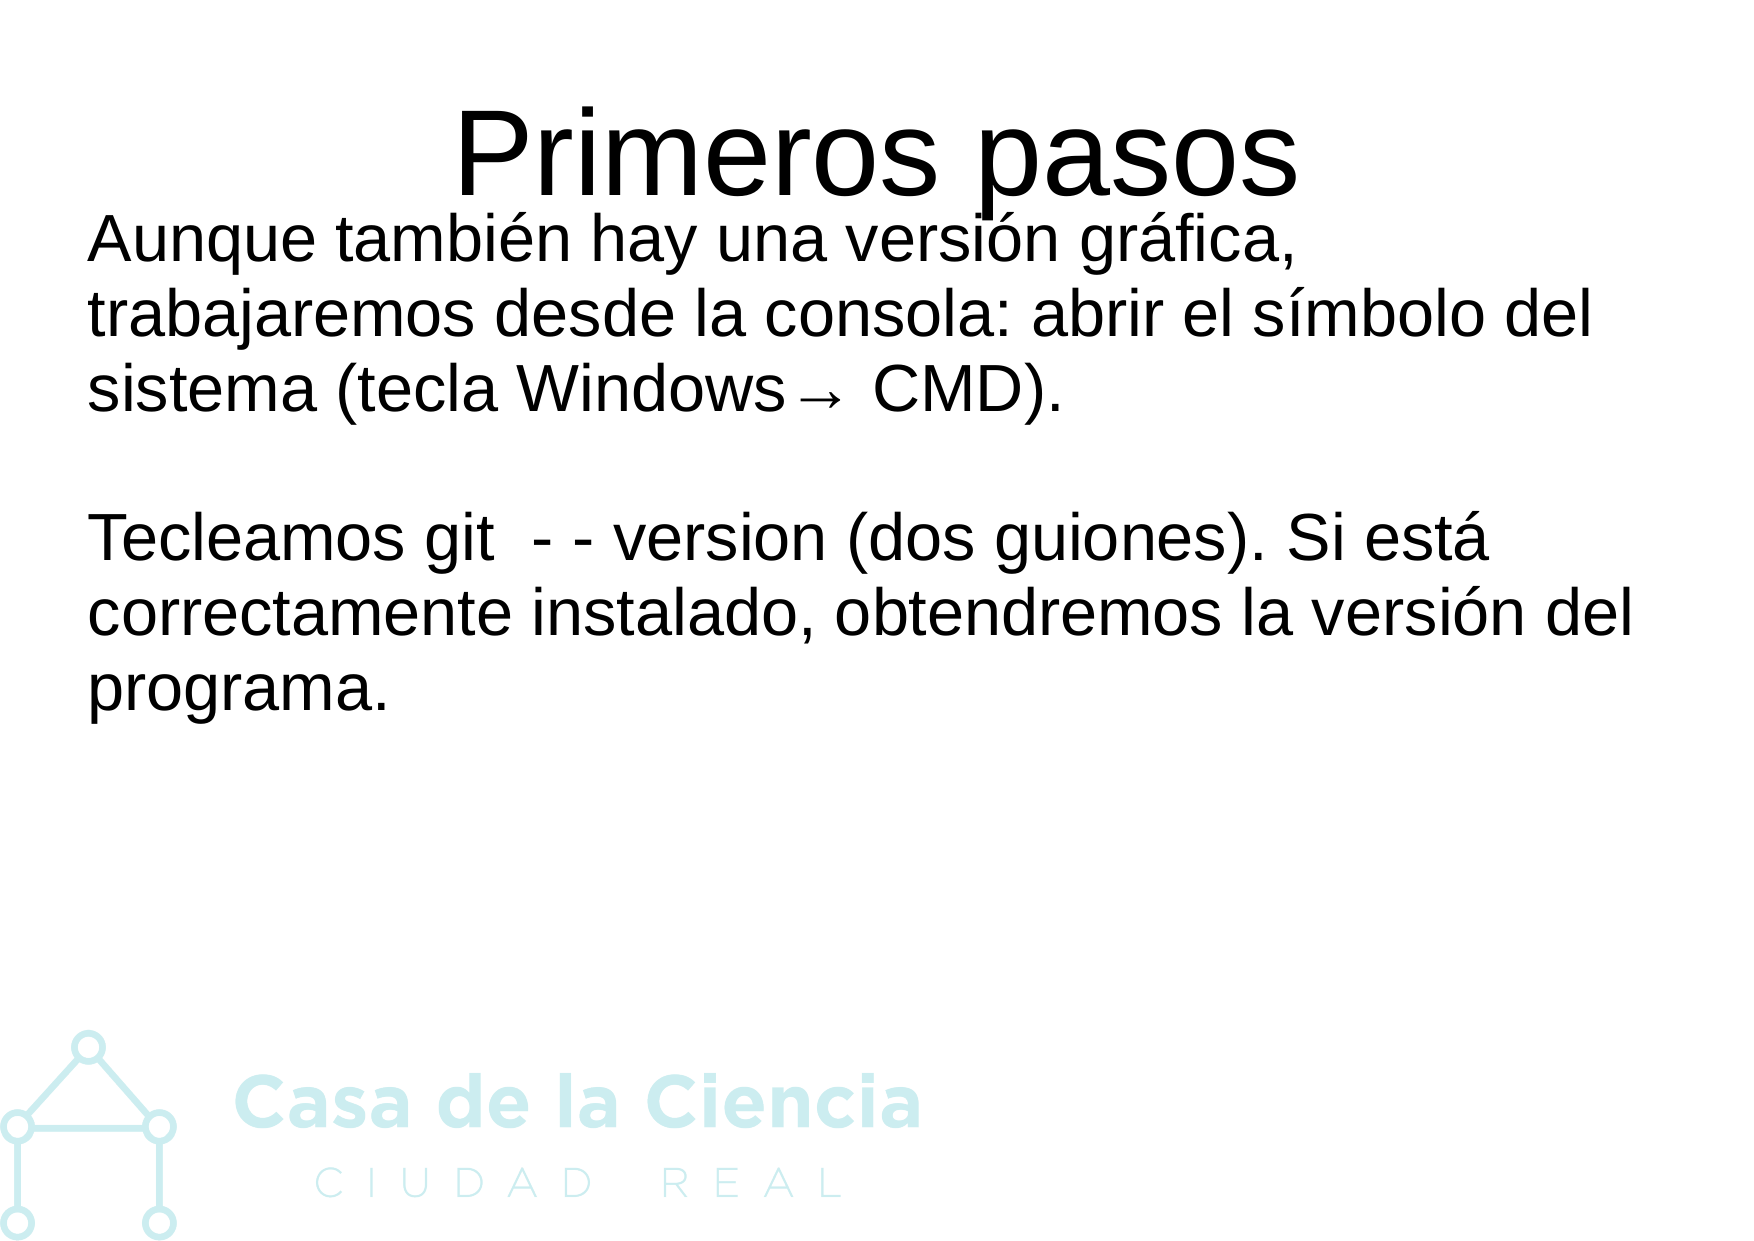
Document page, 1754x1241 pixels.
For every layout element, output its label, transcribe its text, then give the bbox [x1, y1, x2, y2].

title Primeros pasos [87, 49, 1667, 201]
subtitle Aunque también hay una versión gráfica, trabajaremos desde la consola: abrir el símbolo del sistema (tecla Windows→ CMD). Tecleamos git - - version (dos guiones). Si está correctamente instalado, obtendremos la versión del programa. [87, 201, 1667, 1099]
